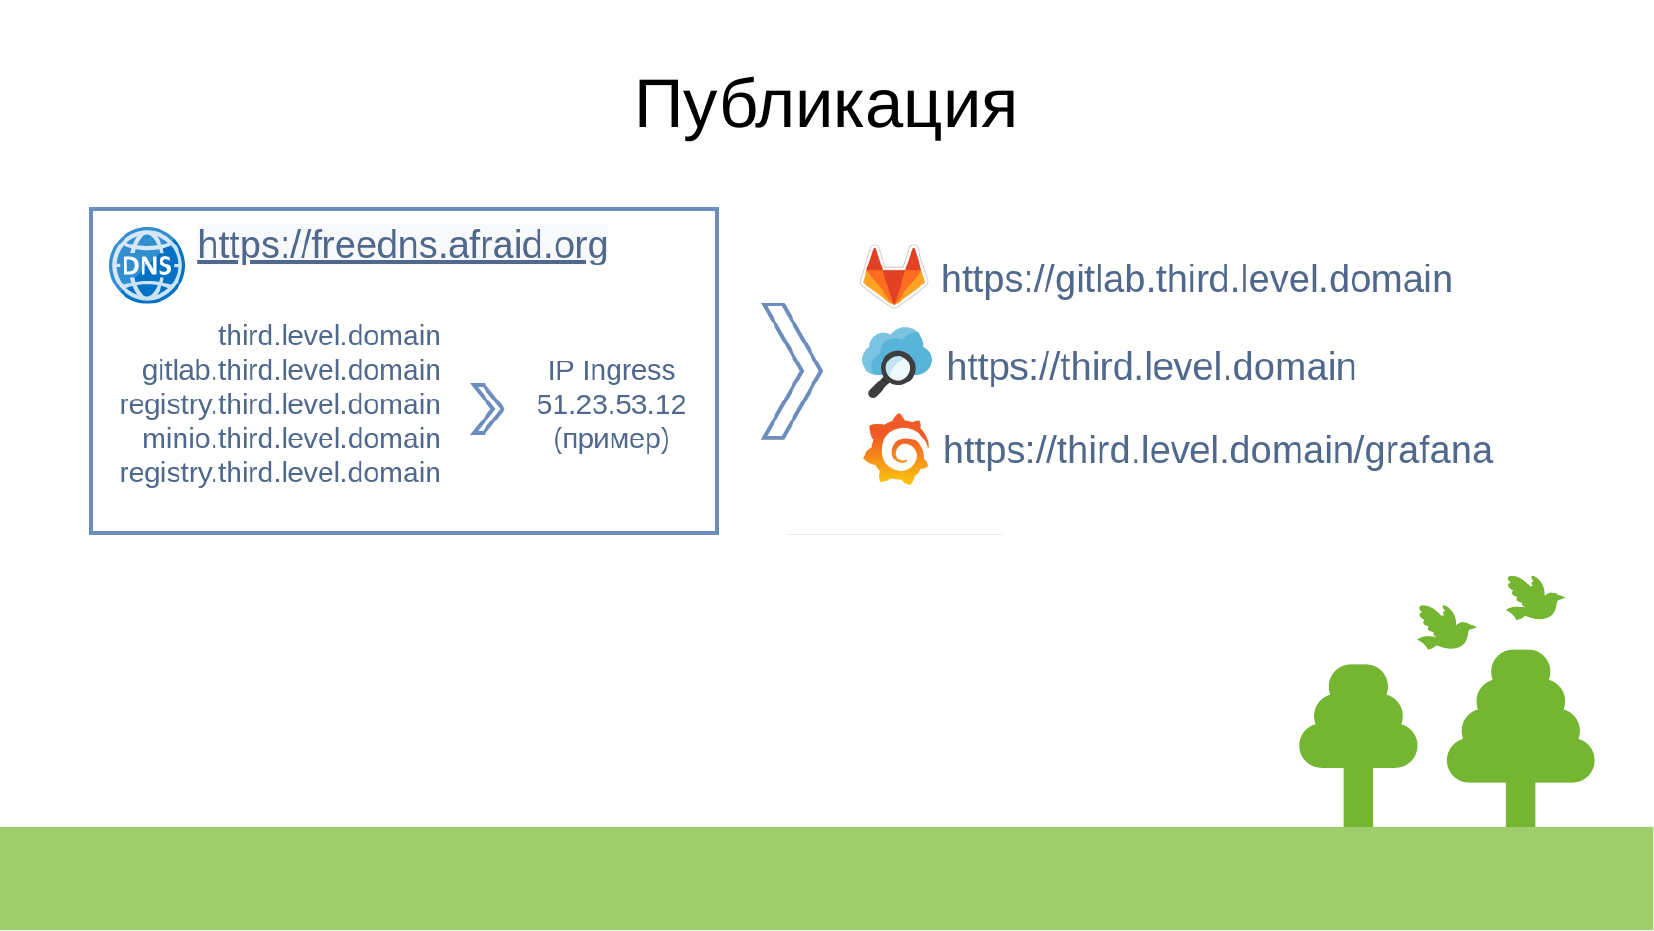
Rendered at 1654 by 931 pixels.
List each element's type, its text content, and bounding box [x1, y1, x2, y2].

picture [88, 206, 1498, 537]
title Публикация [88, 29, 1565, 178]
